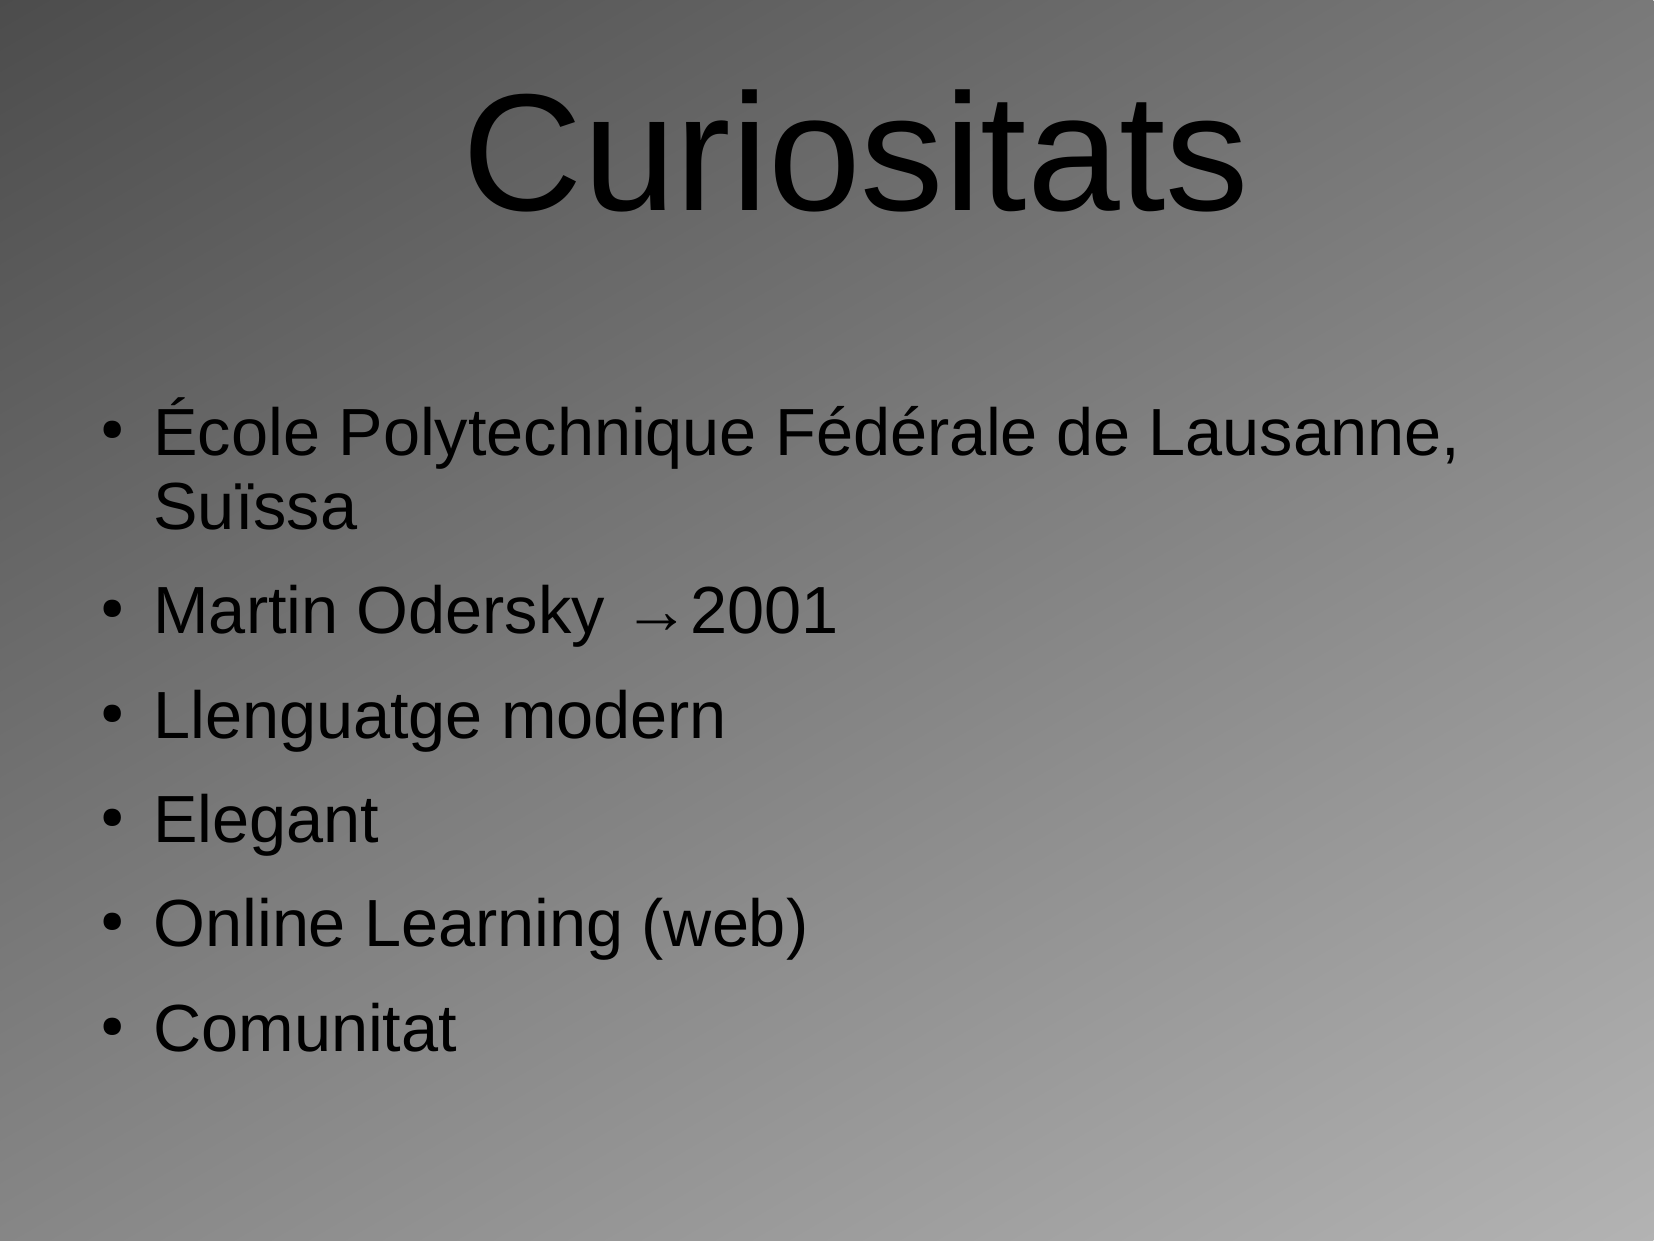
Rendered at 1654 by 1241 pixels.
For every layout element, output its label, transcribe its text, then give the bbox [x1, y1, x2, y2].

title Curiositats [82, 49, 1571, 257]
list École Polytechnique Fédérale de Lausanne, Suïssa Martin Odersky →2001 Llenguatge modern Elegant Online Learning (web) Comunitat [82, 290, 1571, 1203]
